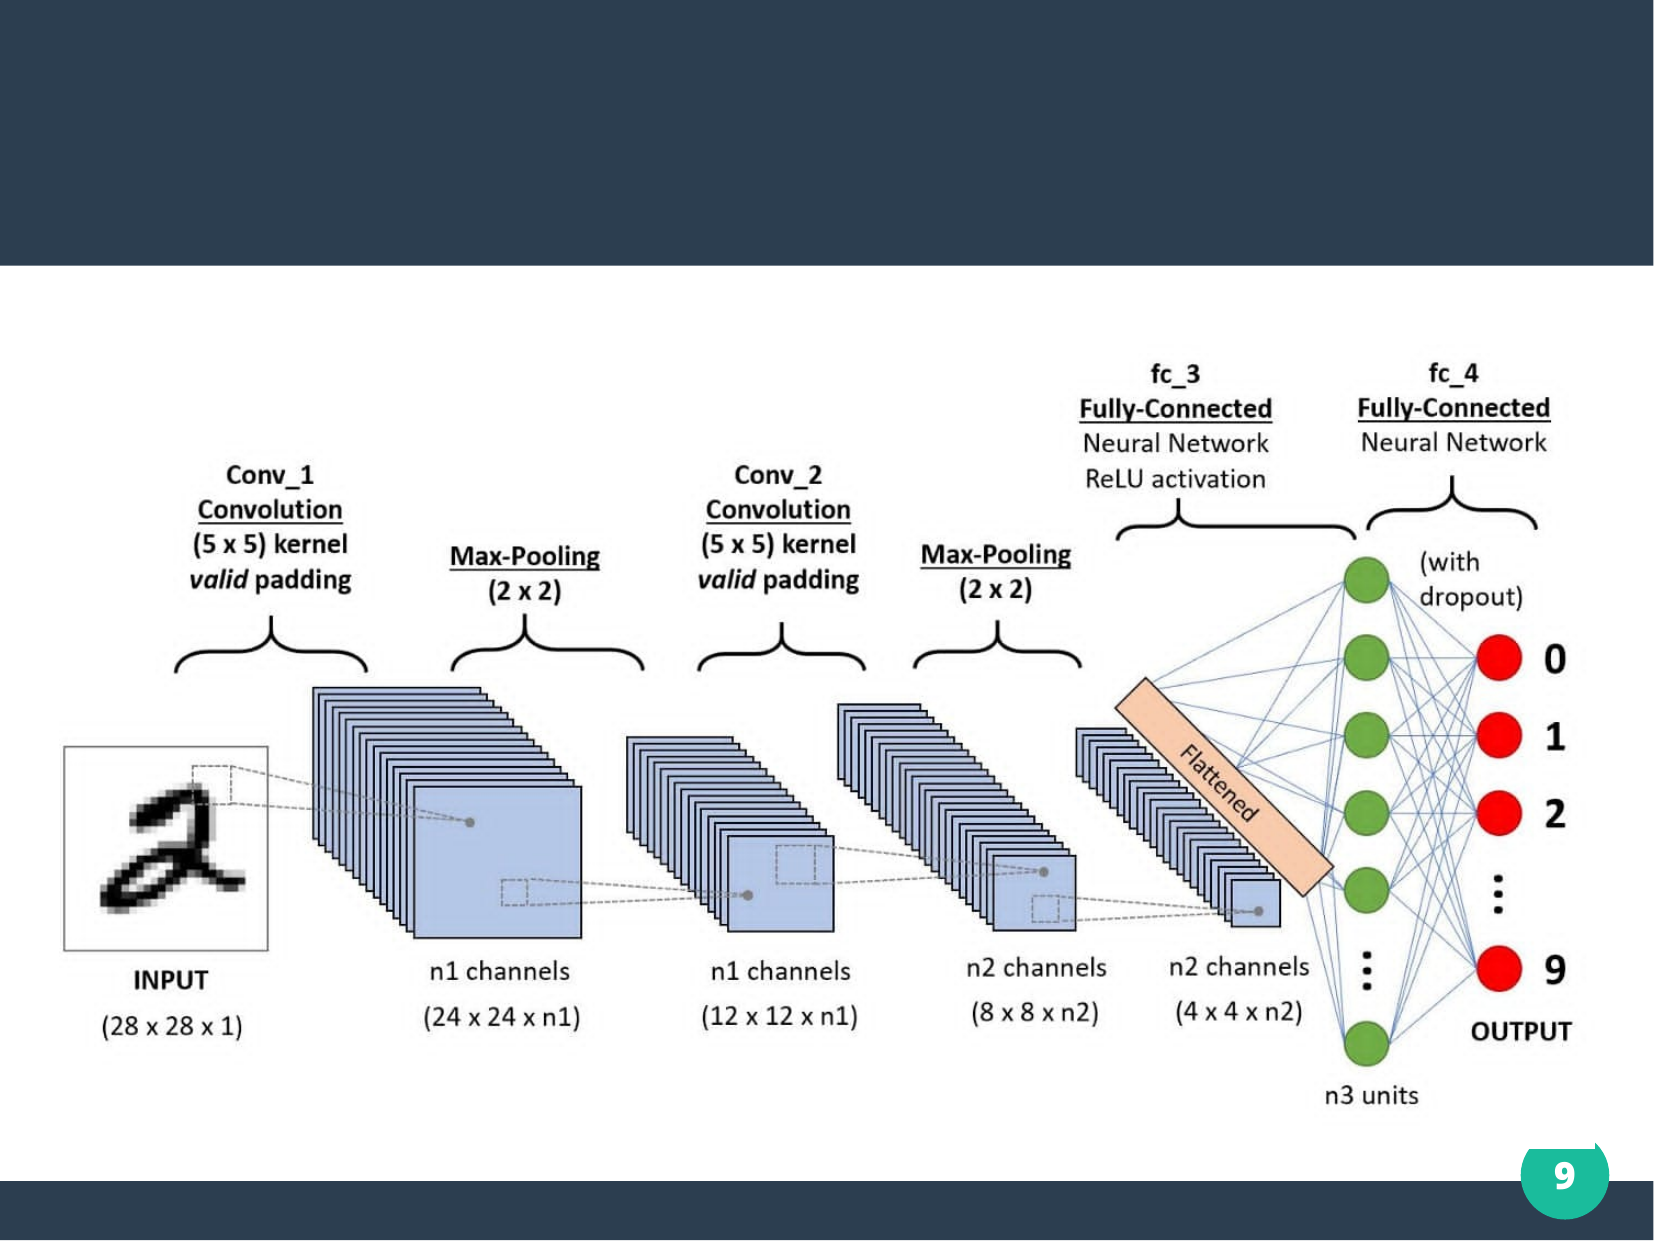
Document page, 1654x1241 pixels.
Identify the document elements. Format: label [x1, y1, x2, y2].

picture [59, 327, 1595, 1149]
